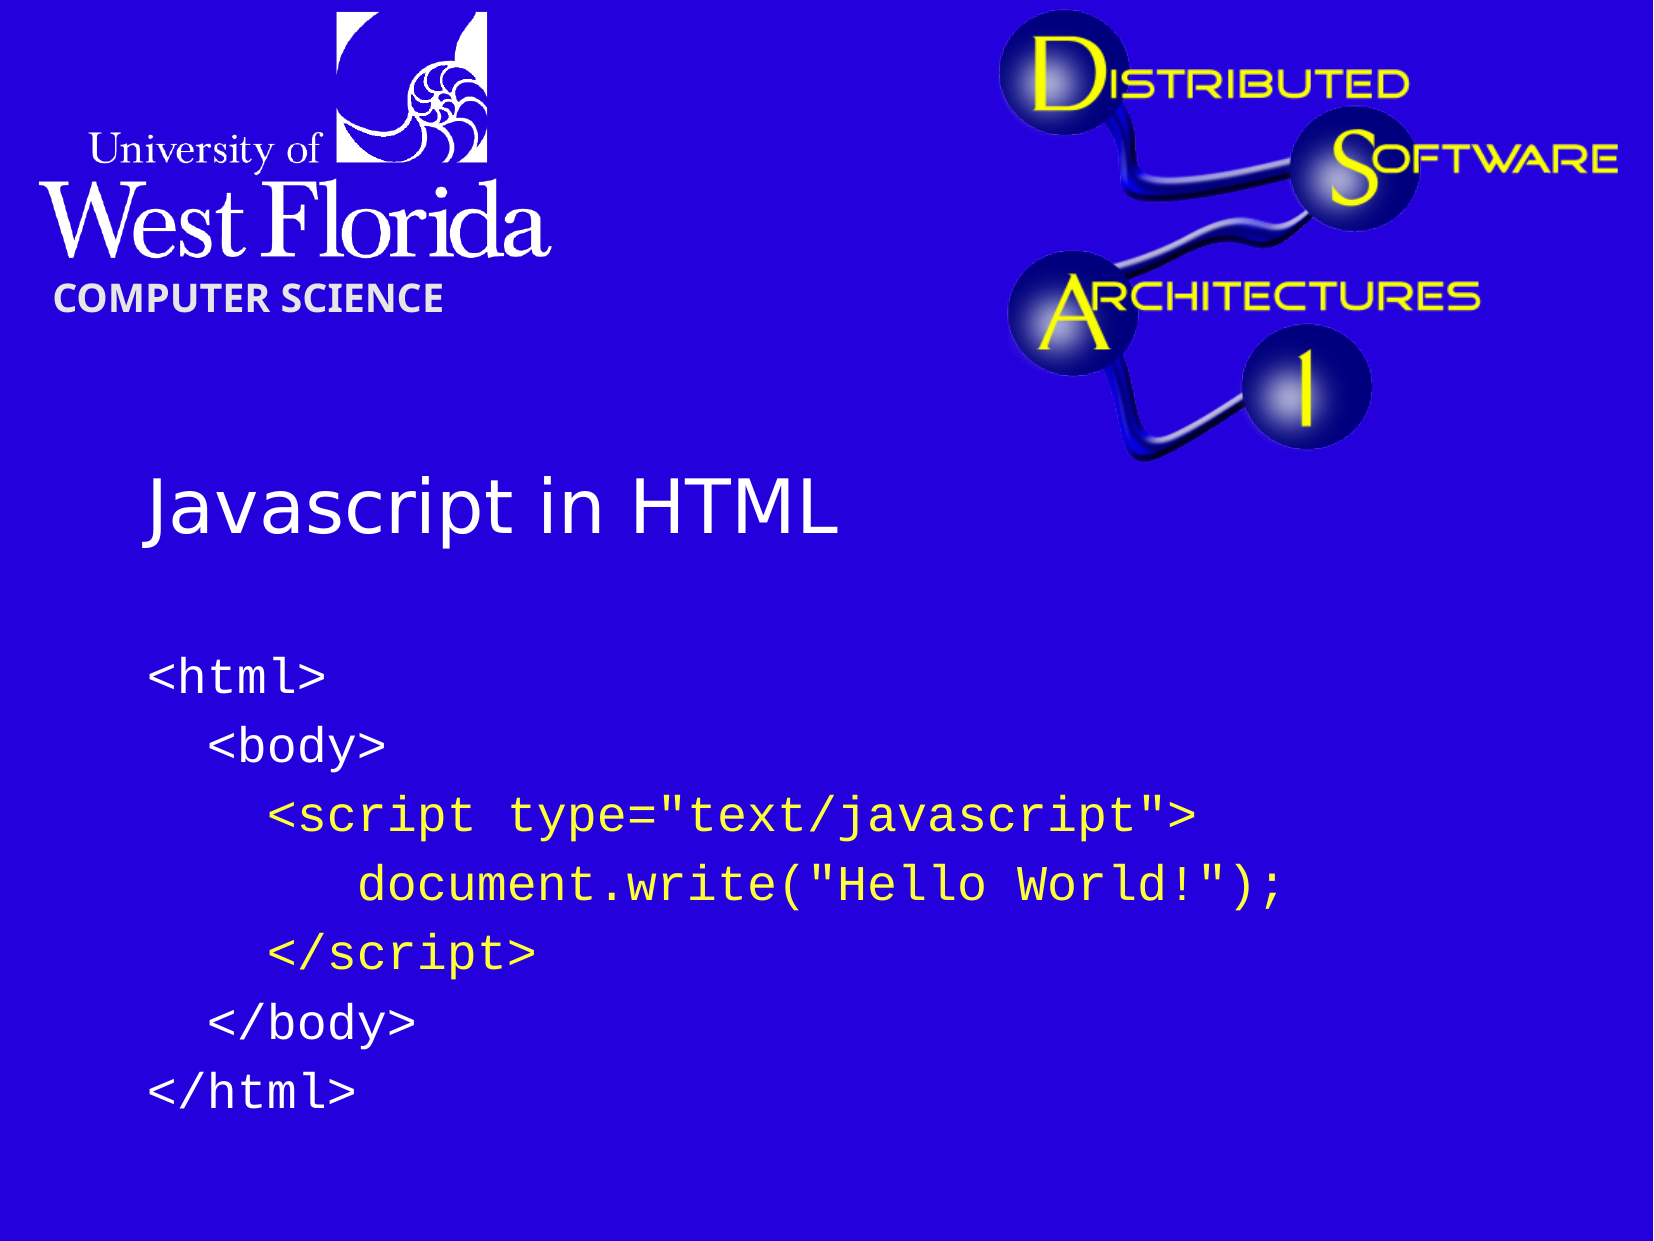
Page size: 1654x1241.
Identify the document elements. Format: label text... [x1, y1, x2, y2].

text_box COMPUTER SCIENCE [37, 262, 563, 325]
picture [37, 0, 559, 262]
picture [910, 0, 1653, 506]
text_box Javascript in HTML <html> <body> <script type="text/javascript"> document.write("Hello World!"); </script> </body> </html> [132, 457, 1501, 1131]
